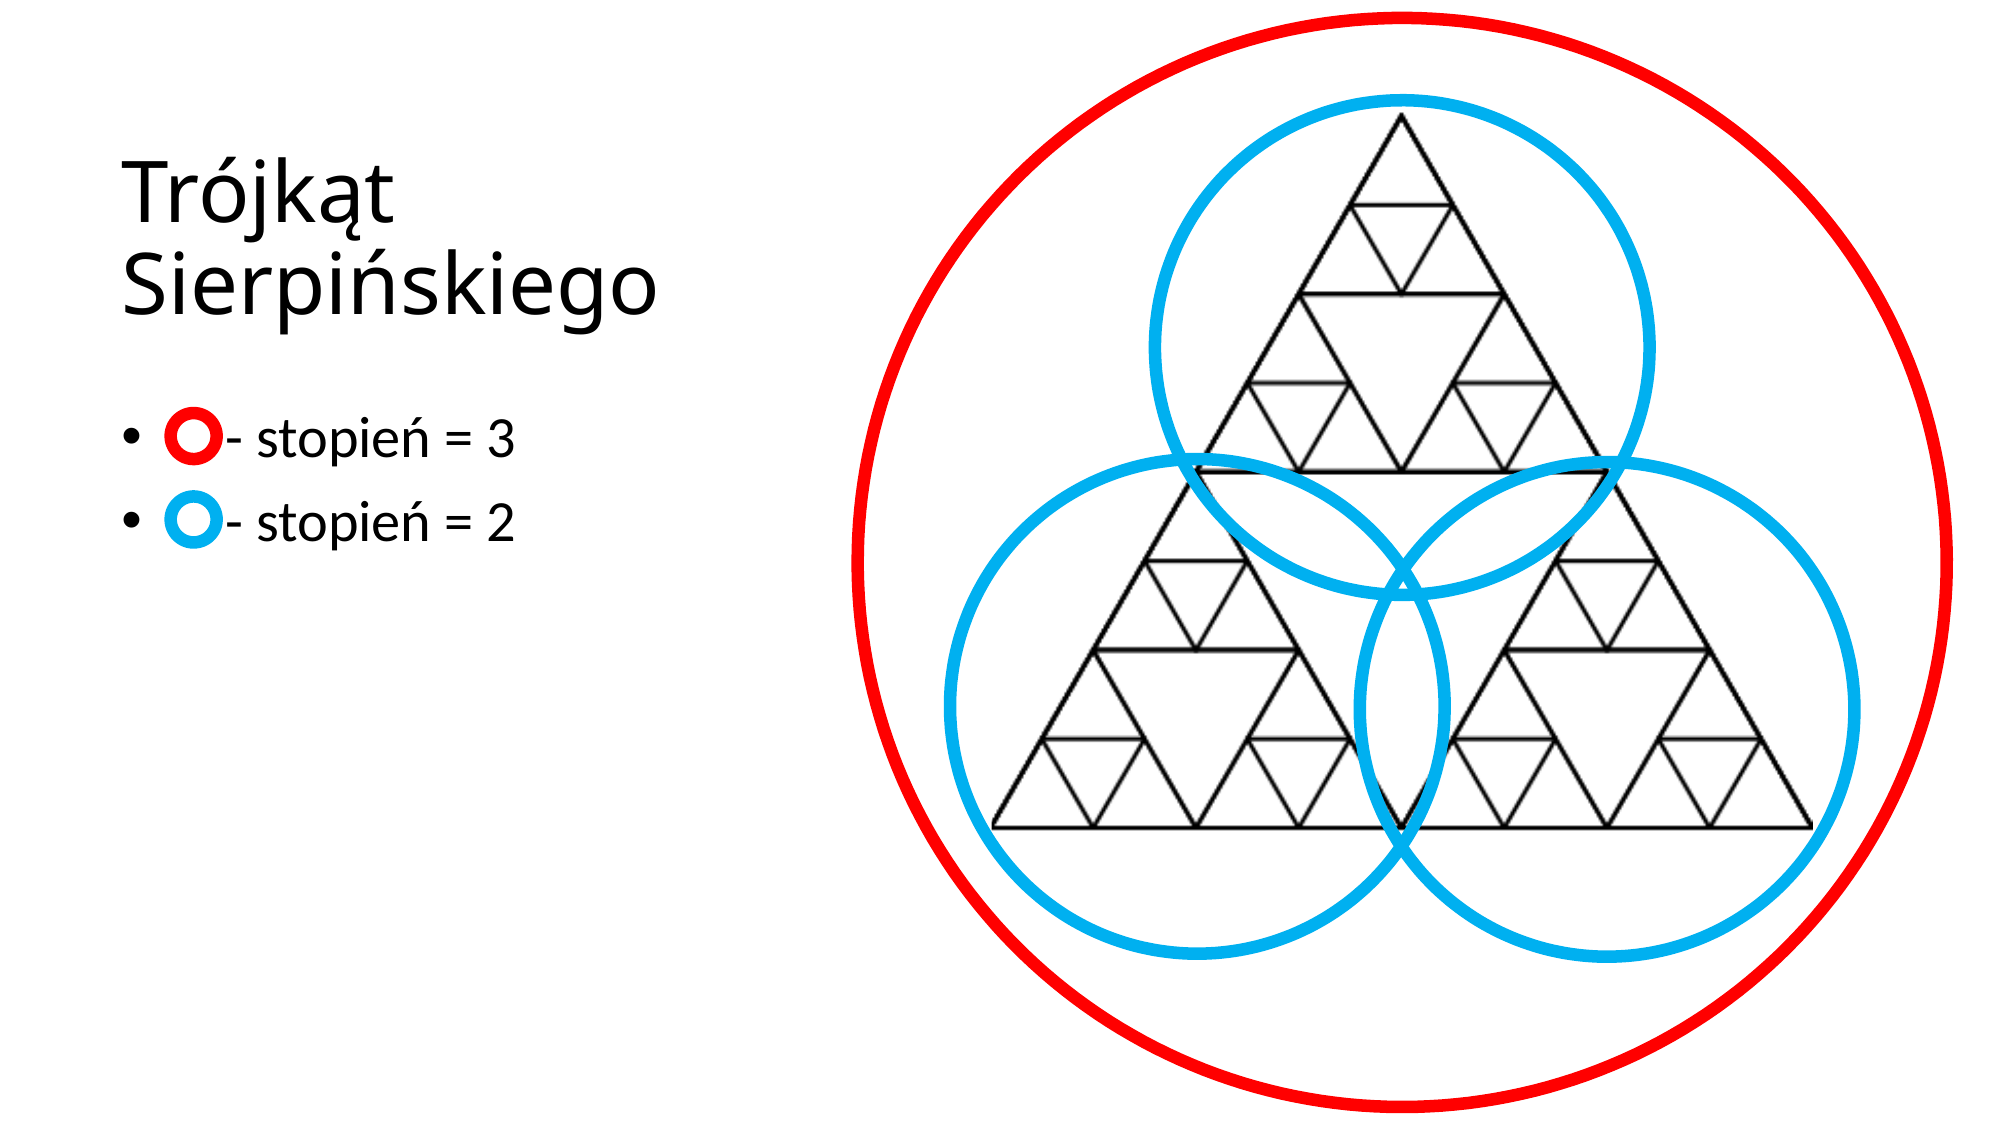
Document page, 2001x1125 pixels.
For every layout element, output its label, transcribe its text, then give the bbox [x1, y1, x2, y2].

picture [1367, 602, 1438, 833]
picture [1410, 470, 1813, 849]
picture [1194, 466, 1394, 587]
picture [991, 103, 1330, 556]
picture [991, 467, 1392, 849]
picture [1708, 103, 1813, 194]
list - stopień = 3 - stopień = 2 [106, 399, 706, 1021]
picture [1475, 103, 1813, 559]
picture [1412, 469, 1609, 587]
picture [991, 103, 1096, 194]
picture [1162, 107, 1643, 556]
title Trójkąt Sierpińskiego [106, 103, 706, 379]
